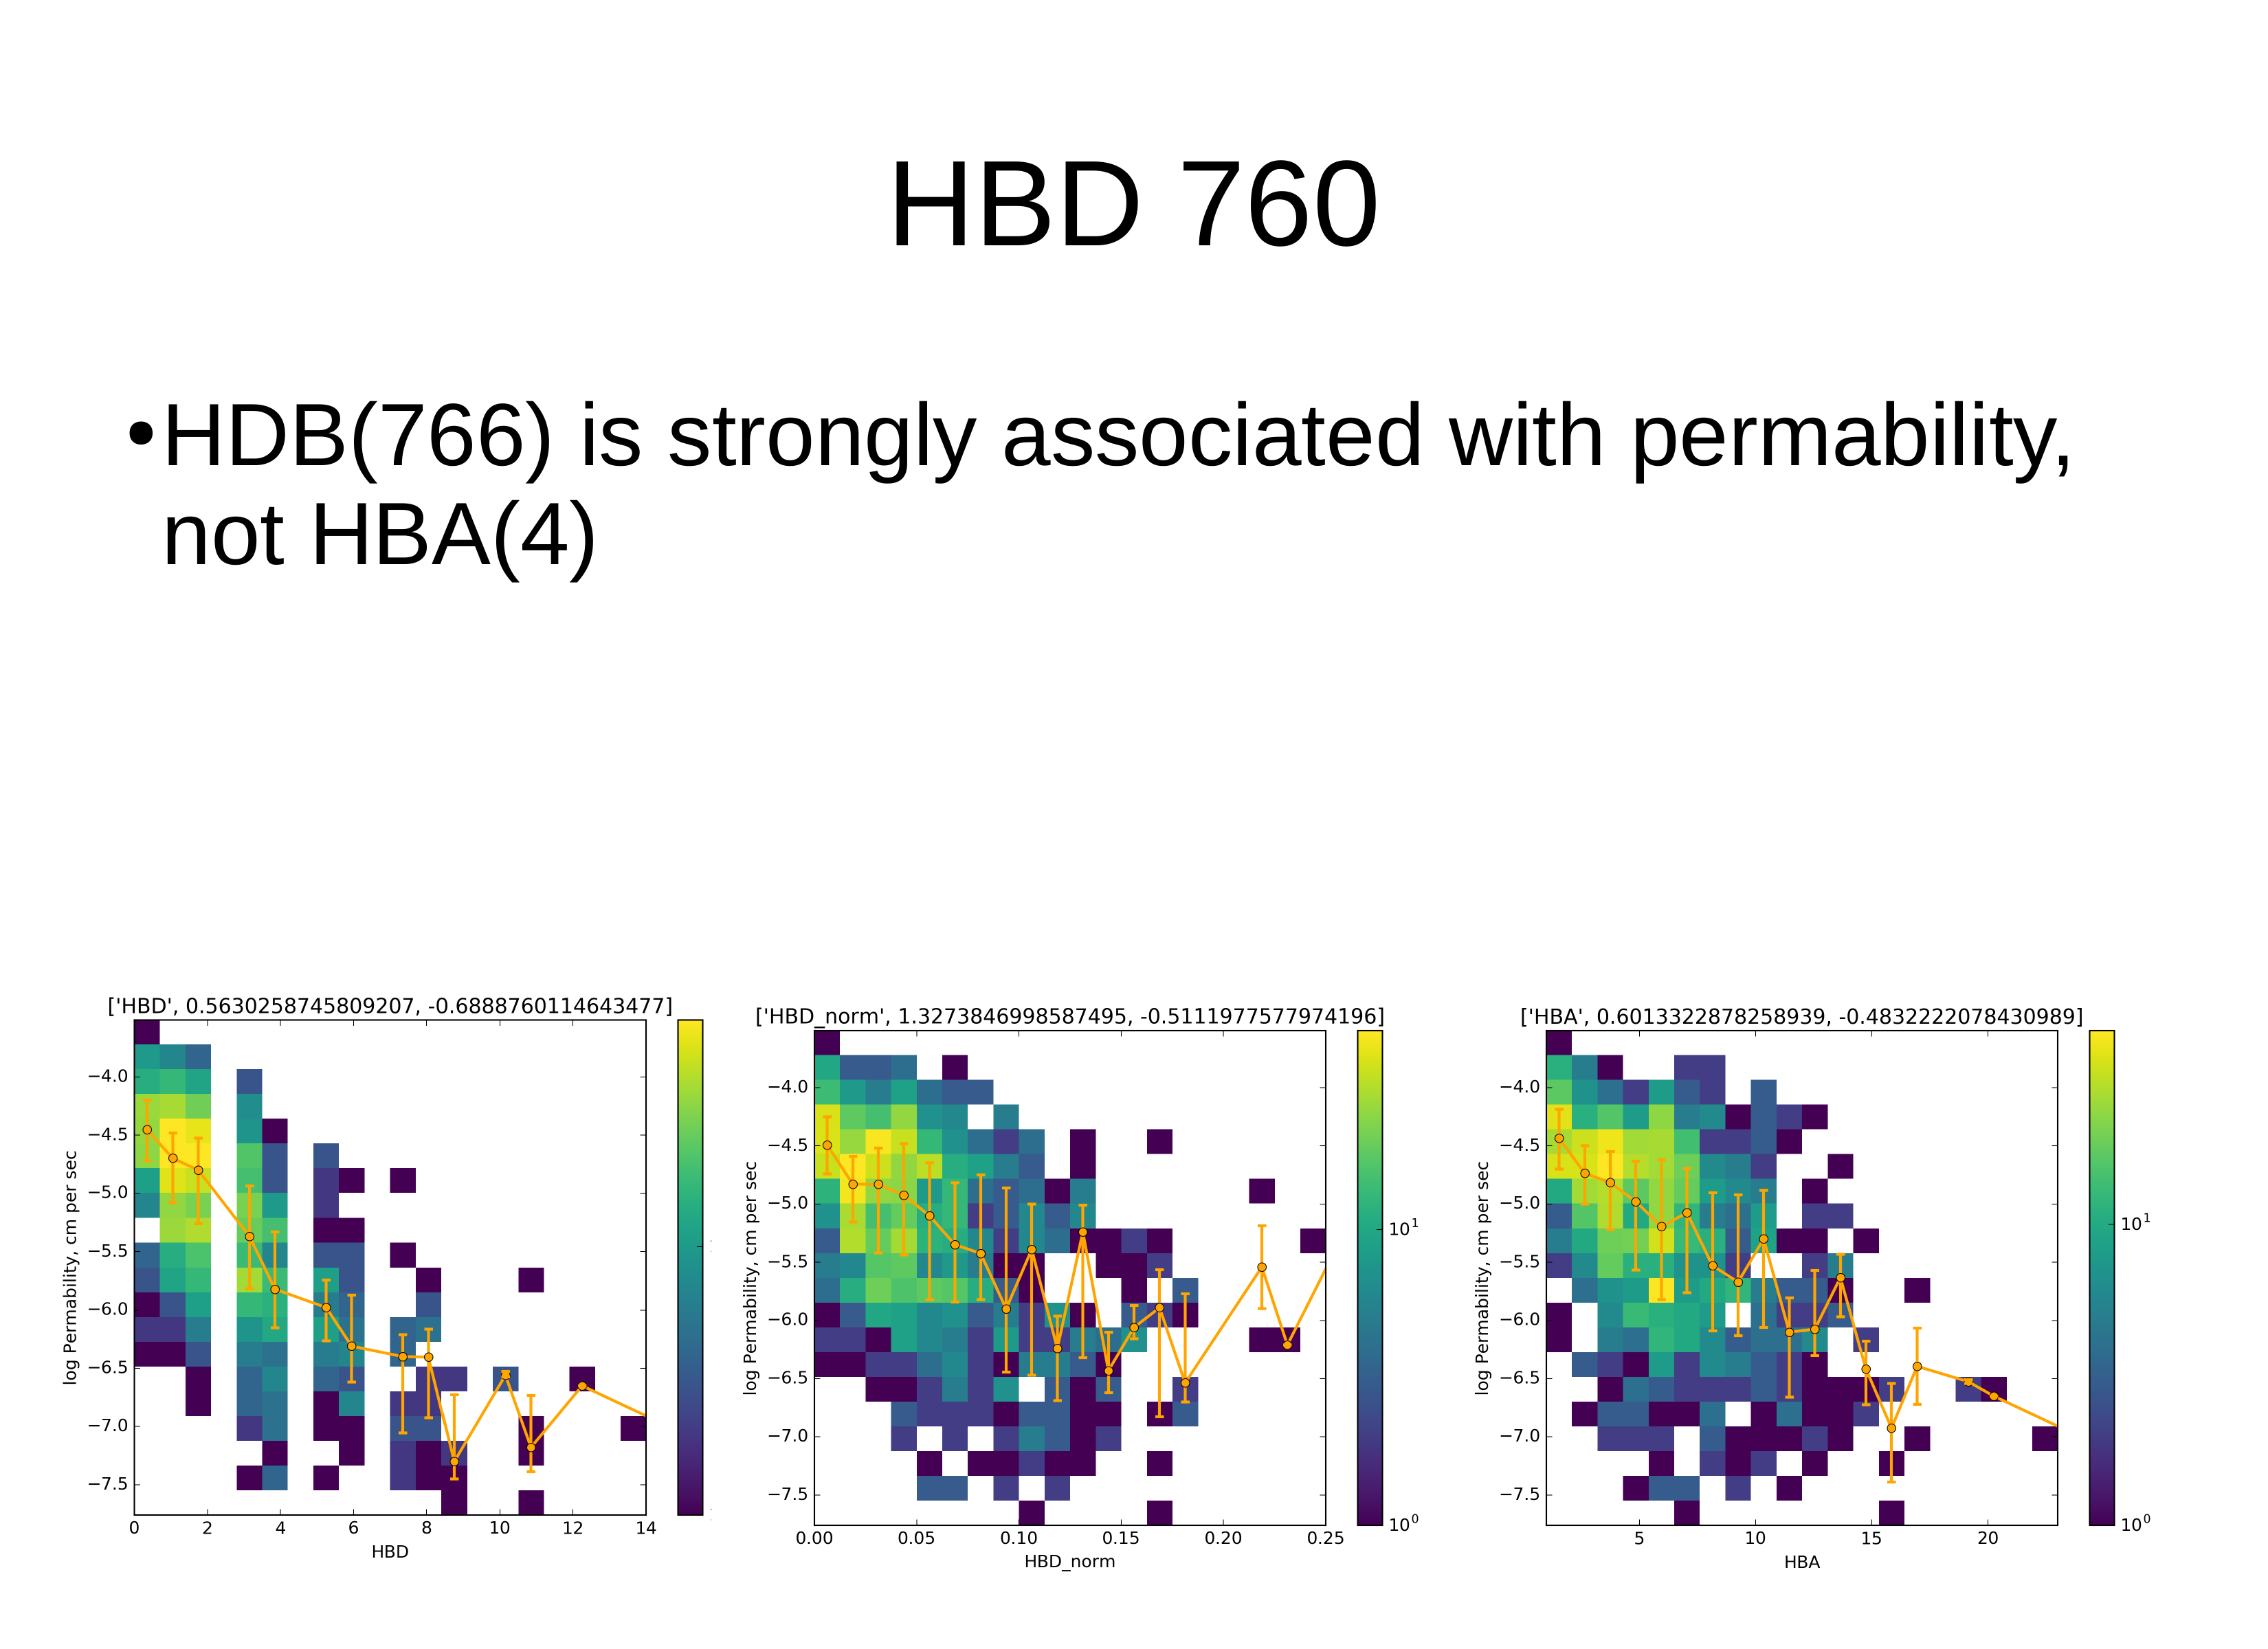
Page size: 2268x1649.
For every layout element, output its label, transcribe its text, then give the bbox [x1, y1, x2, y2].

title HBD 760 [113, 65, 2155, 341]
list HDB(766) is strongly associated with permability, not HBA(4) [113, 385, 2155, 969]
picture [31, 958, 2268, 1588]
